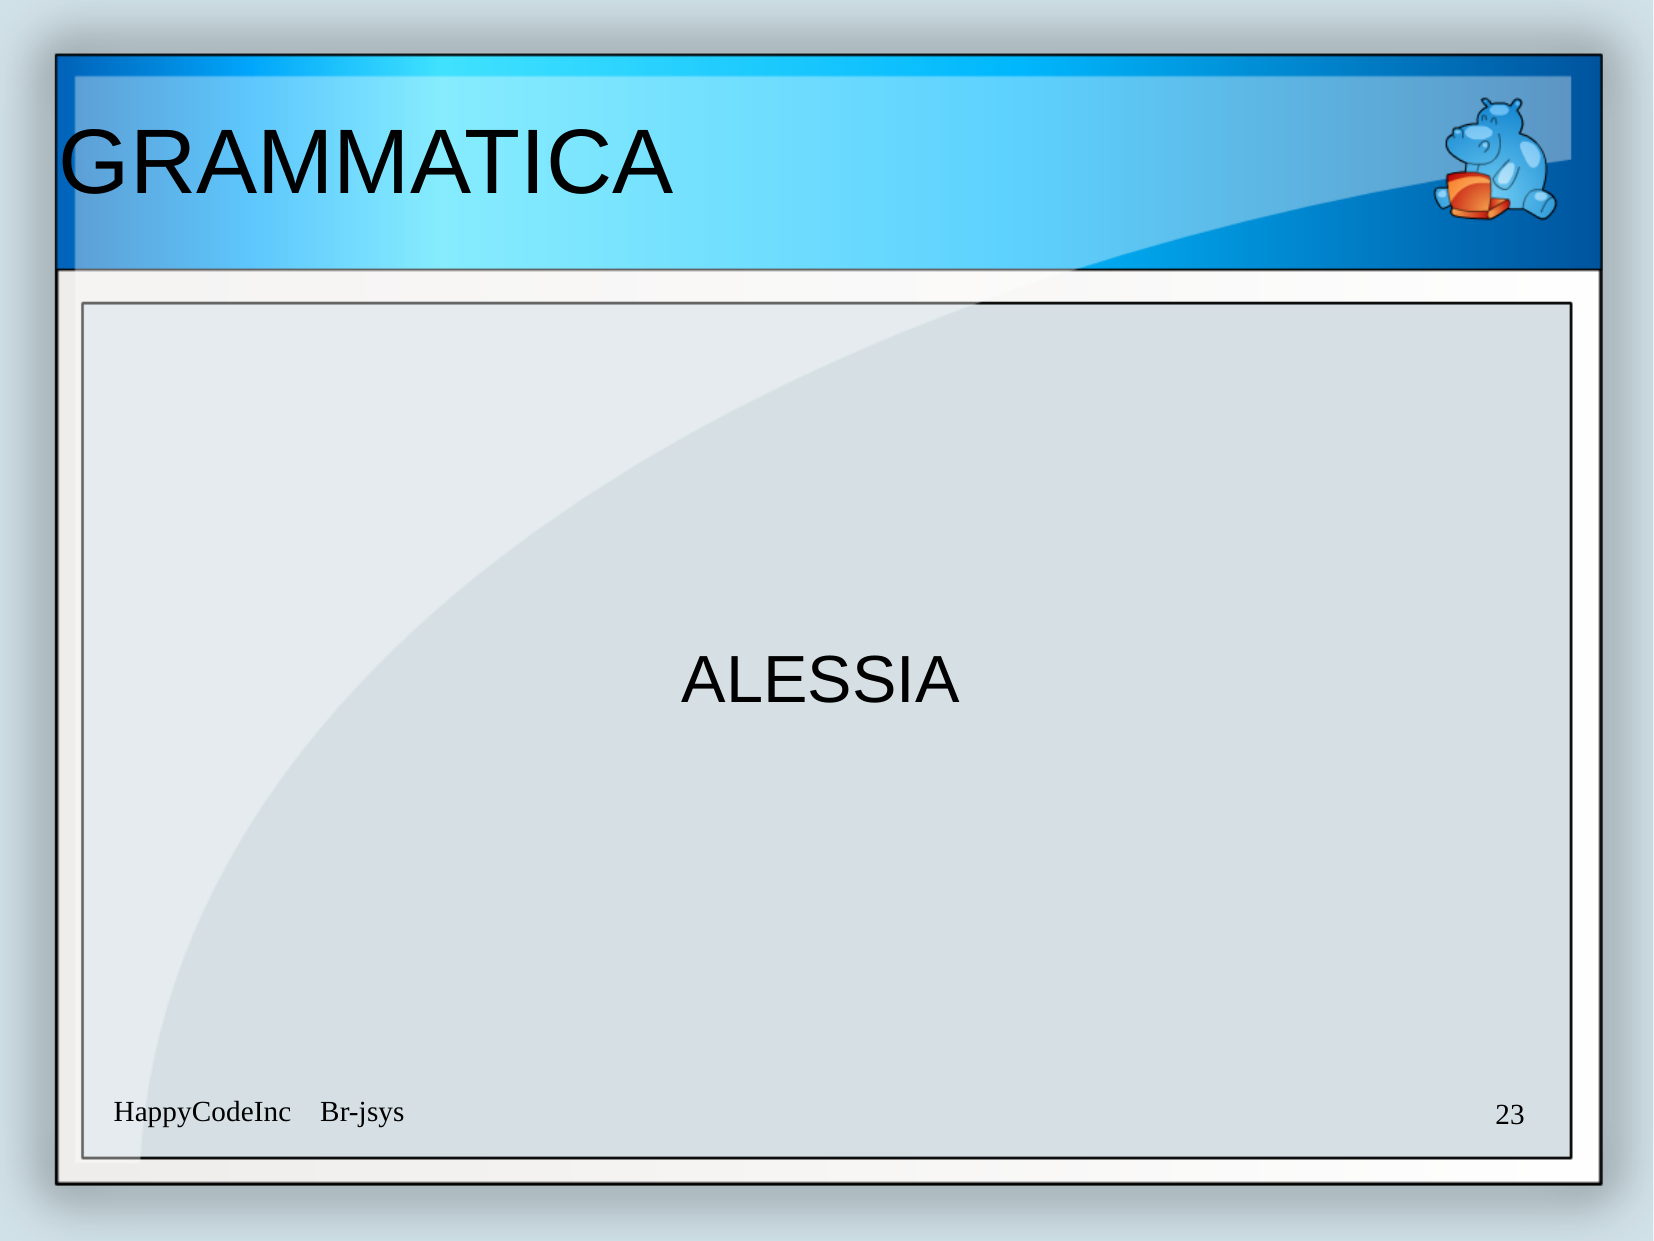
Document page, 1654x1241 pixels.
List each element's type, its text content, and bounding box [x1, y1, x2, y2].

subtitle ALESSIA [76, 302, 1565, 1056]
title GRAMMATICA [59, 66, 1388, 259]
picture [0, 0, 1654, 1241]
